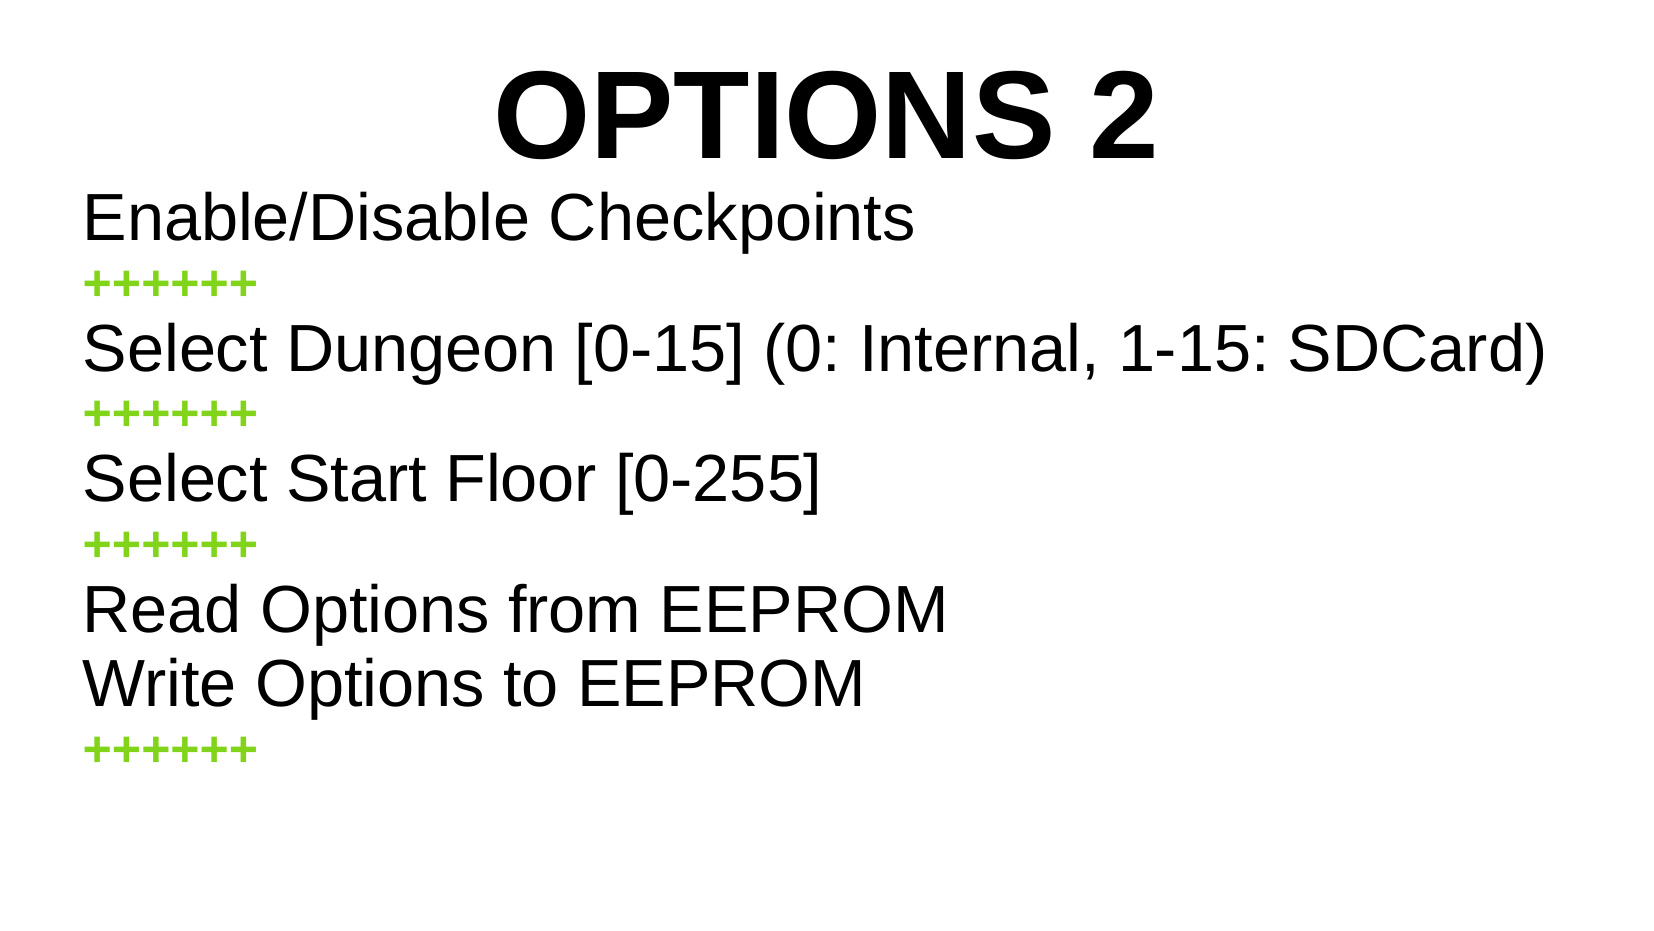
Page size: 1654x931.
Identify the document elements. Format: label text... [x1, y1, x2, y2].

subtitle Enable/Disable Checkpoints ++++++ Select Dungeon [0-15] (0: Internal, 1-15: SDCard) ++++++ Select Start Floor [0-255] ++++++ Read Options from EEPROM Write Options to EEPROM ++++++ [82, 180, 1571, 929]
title OPTIONS 2 [82, 37, 1571, 180]
